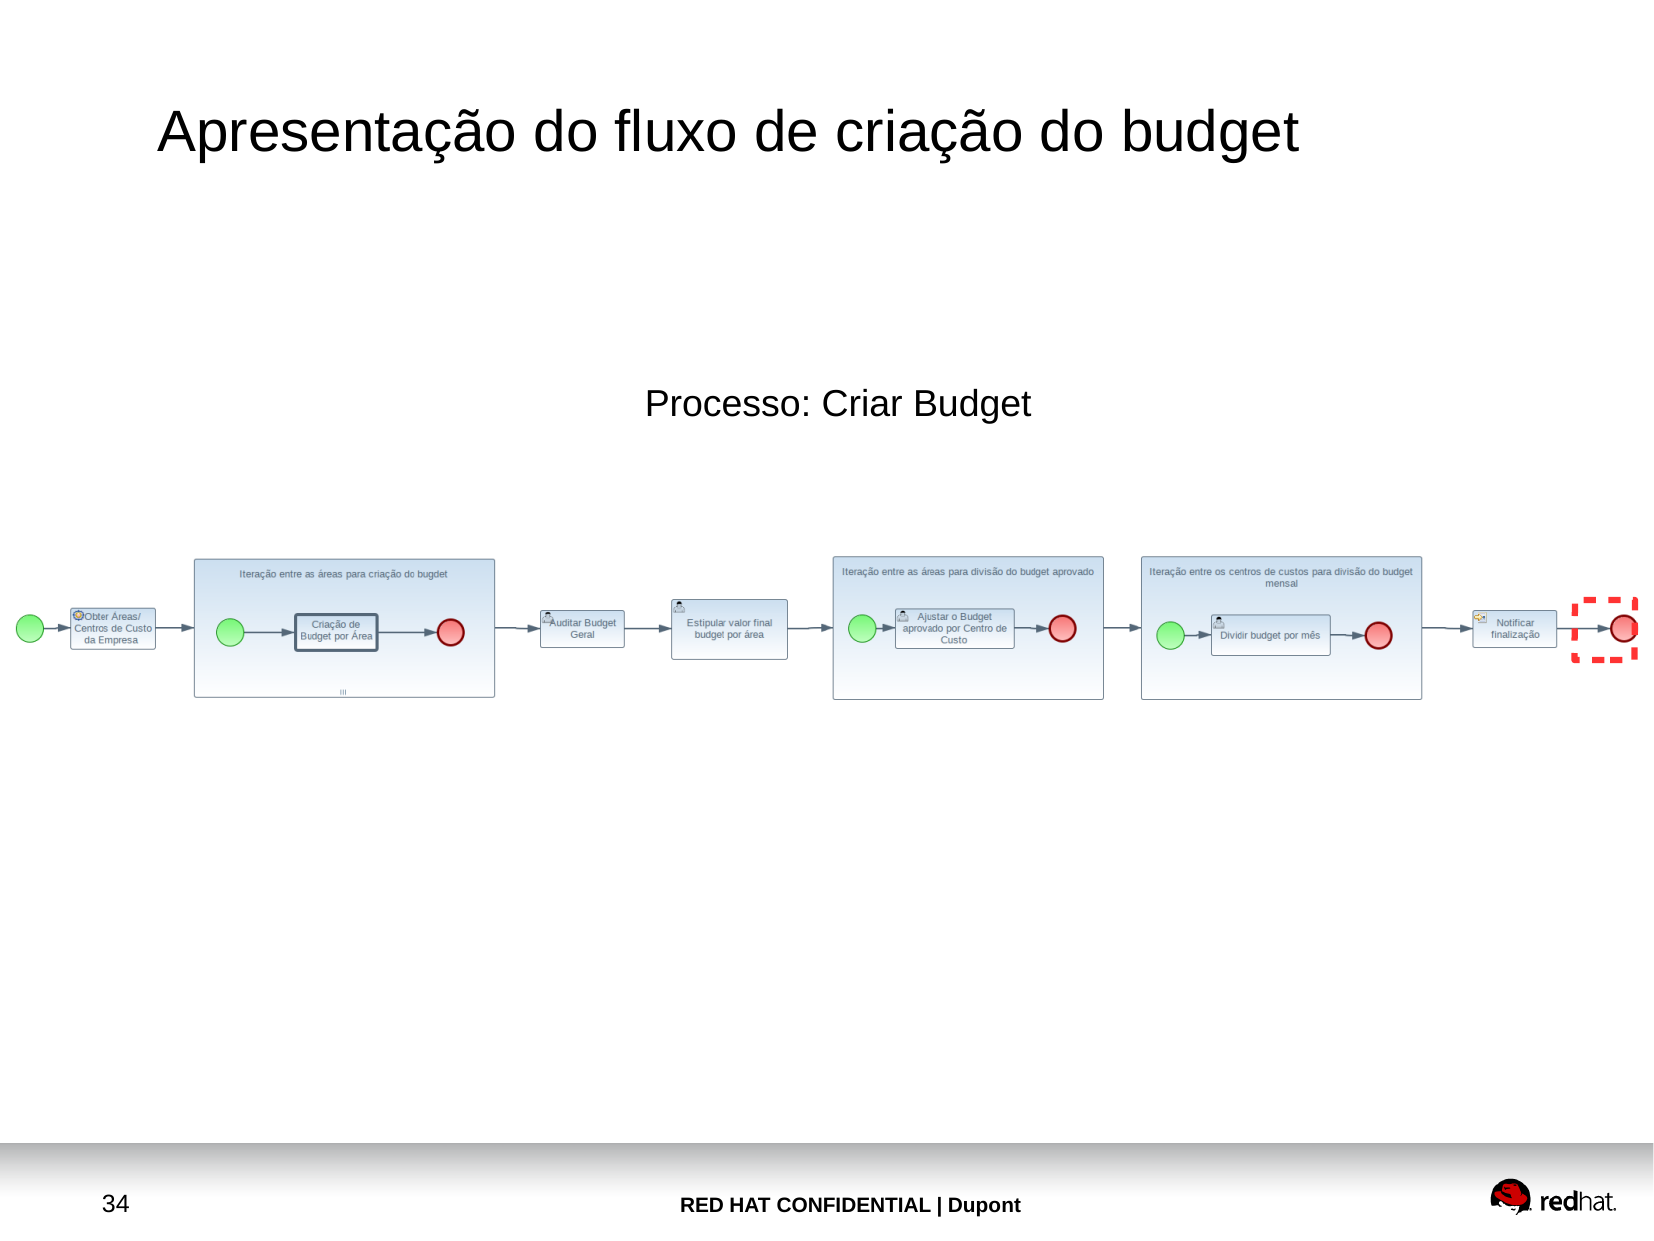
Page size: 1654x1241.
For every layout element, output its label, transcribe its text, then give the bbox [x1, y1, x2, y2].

picture [0, 510, 1654, 715]
picture [0, 1143, 1654, 1241]
text_box Apresentação do fluxo de criação do budget [82, 37, 1571, 226]
text_box Processo: Criar Budget [630, 375, 1058, 432]
